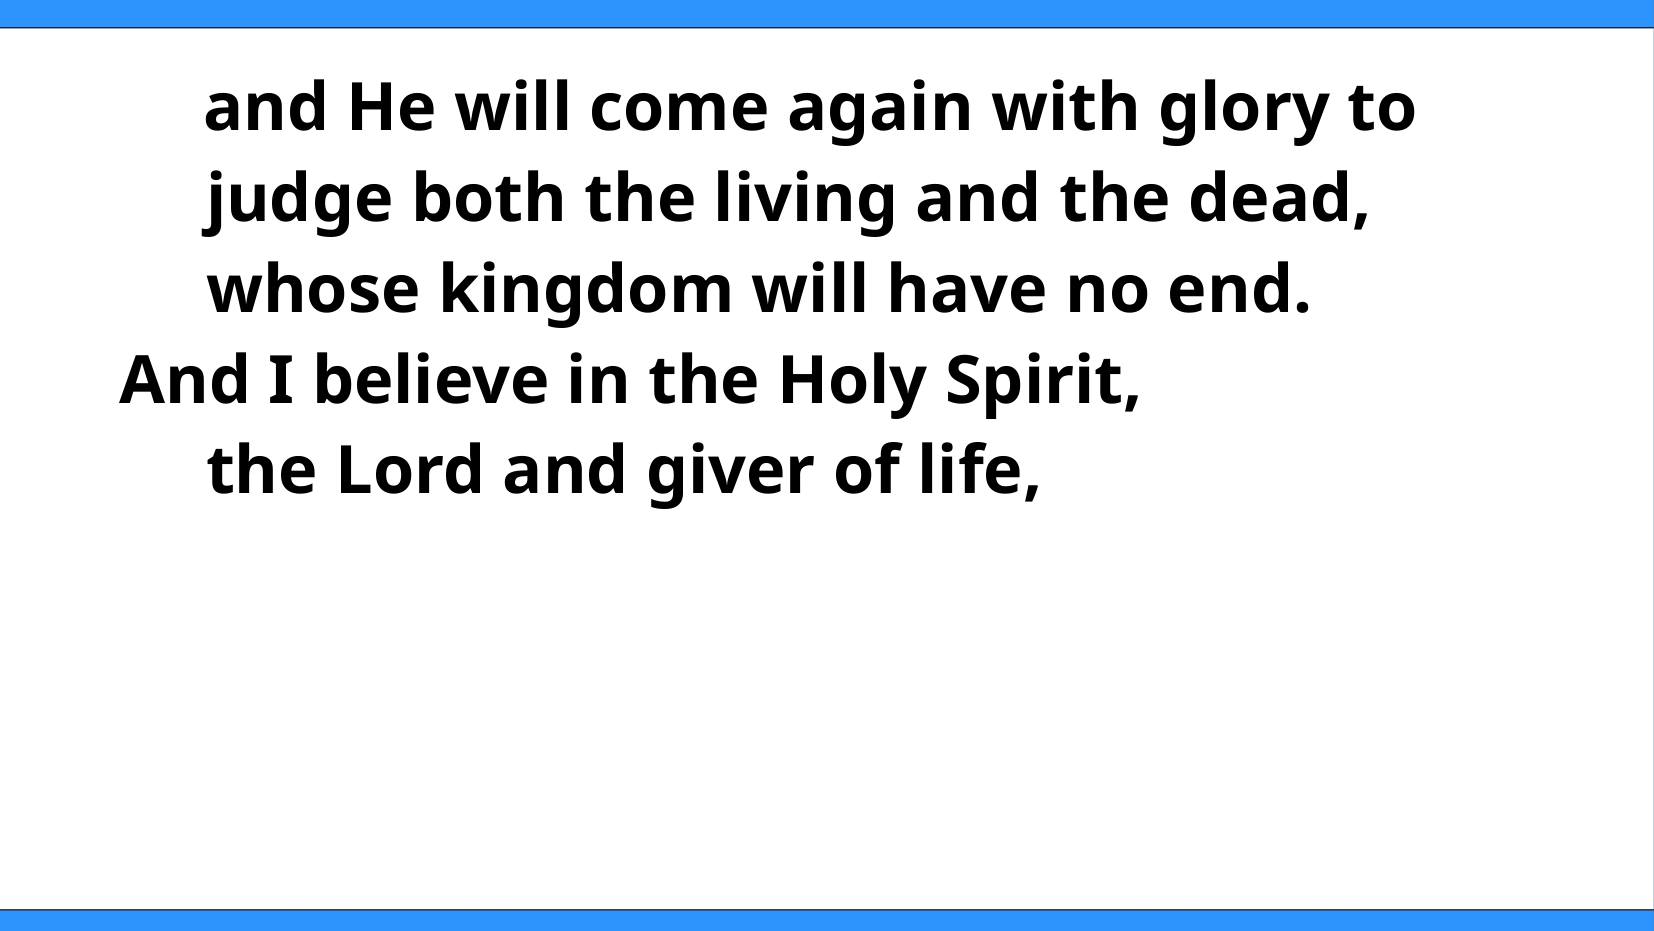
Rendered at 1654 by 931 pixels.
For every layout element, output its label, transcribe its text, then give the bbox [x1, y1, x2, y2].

text_box and He will come again with glory to judge both the living and the dead, whose kingdom will have no end. And I believe in the Holy Spirit, the Lord and giver of life, [105, 52, 1576, 541]
picture [0, 0, 1654, 931]
